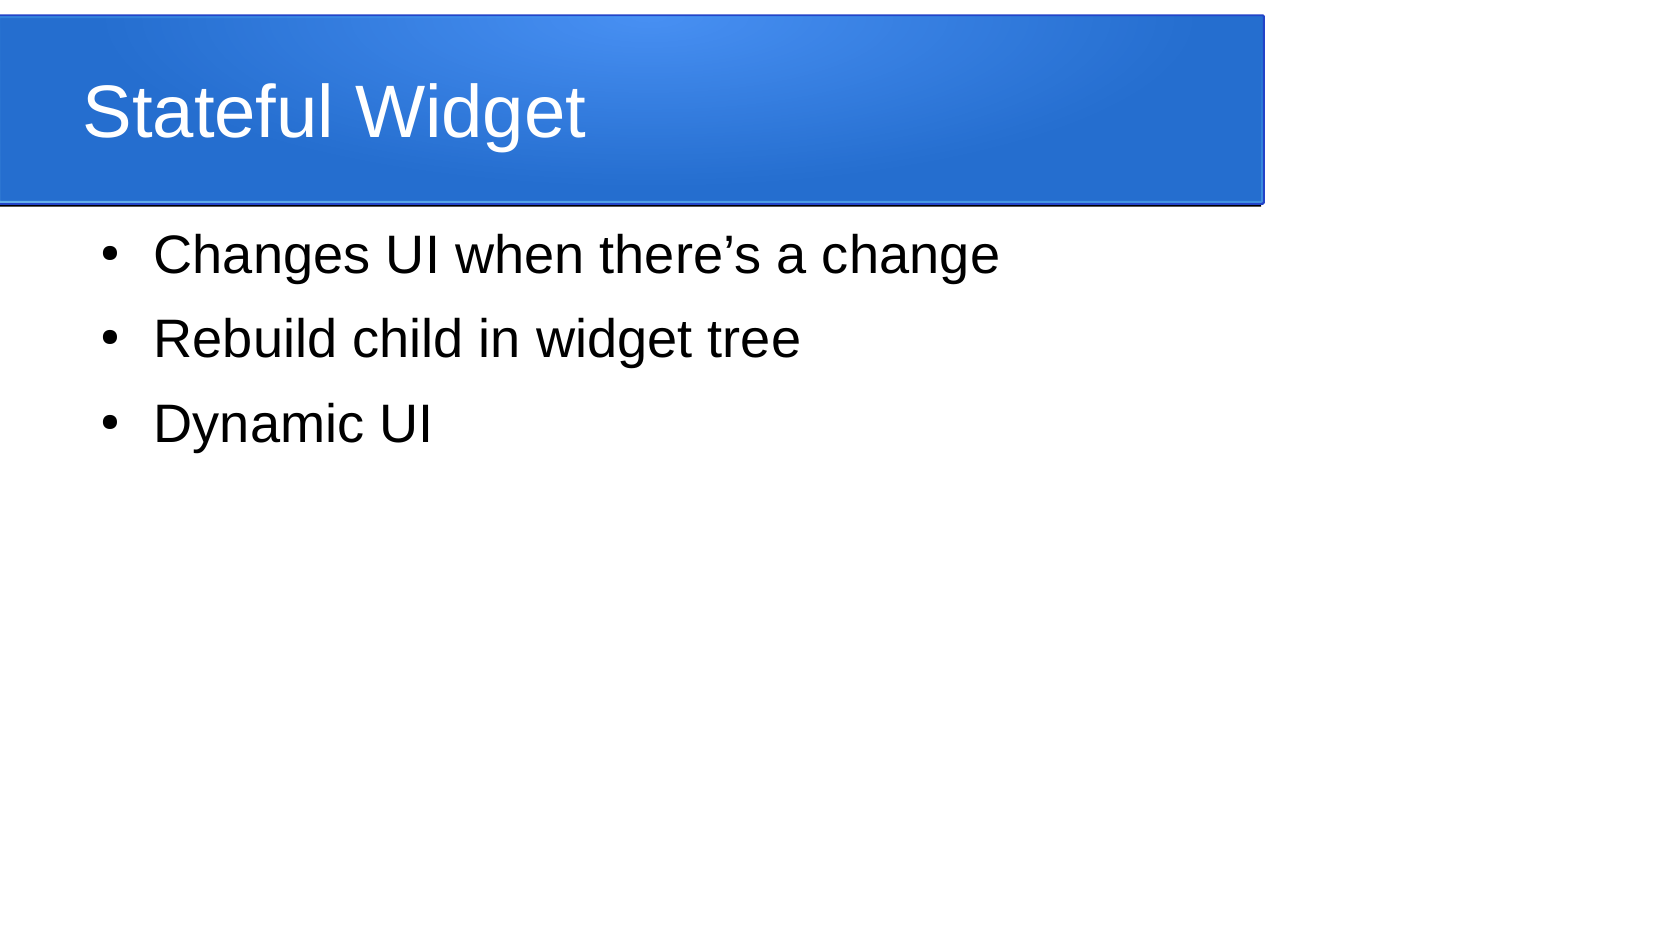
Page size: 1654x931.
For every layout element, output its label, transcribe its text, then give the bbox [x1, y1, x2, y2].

list Changes UI when there’s a change Rebuild child in widget tree Dynamic UI [82, 224, 1571, 764]
title Stateful Widget [82, 35, 1235, 189]
